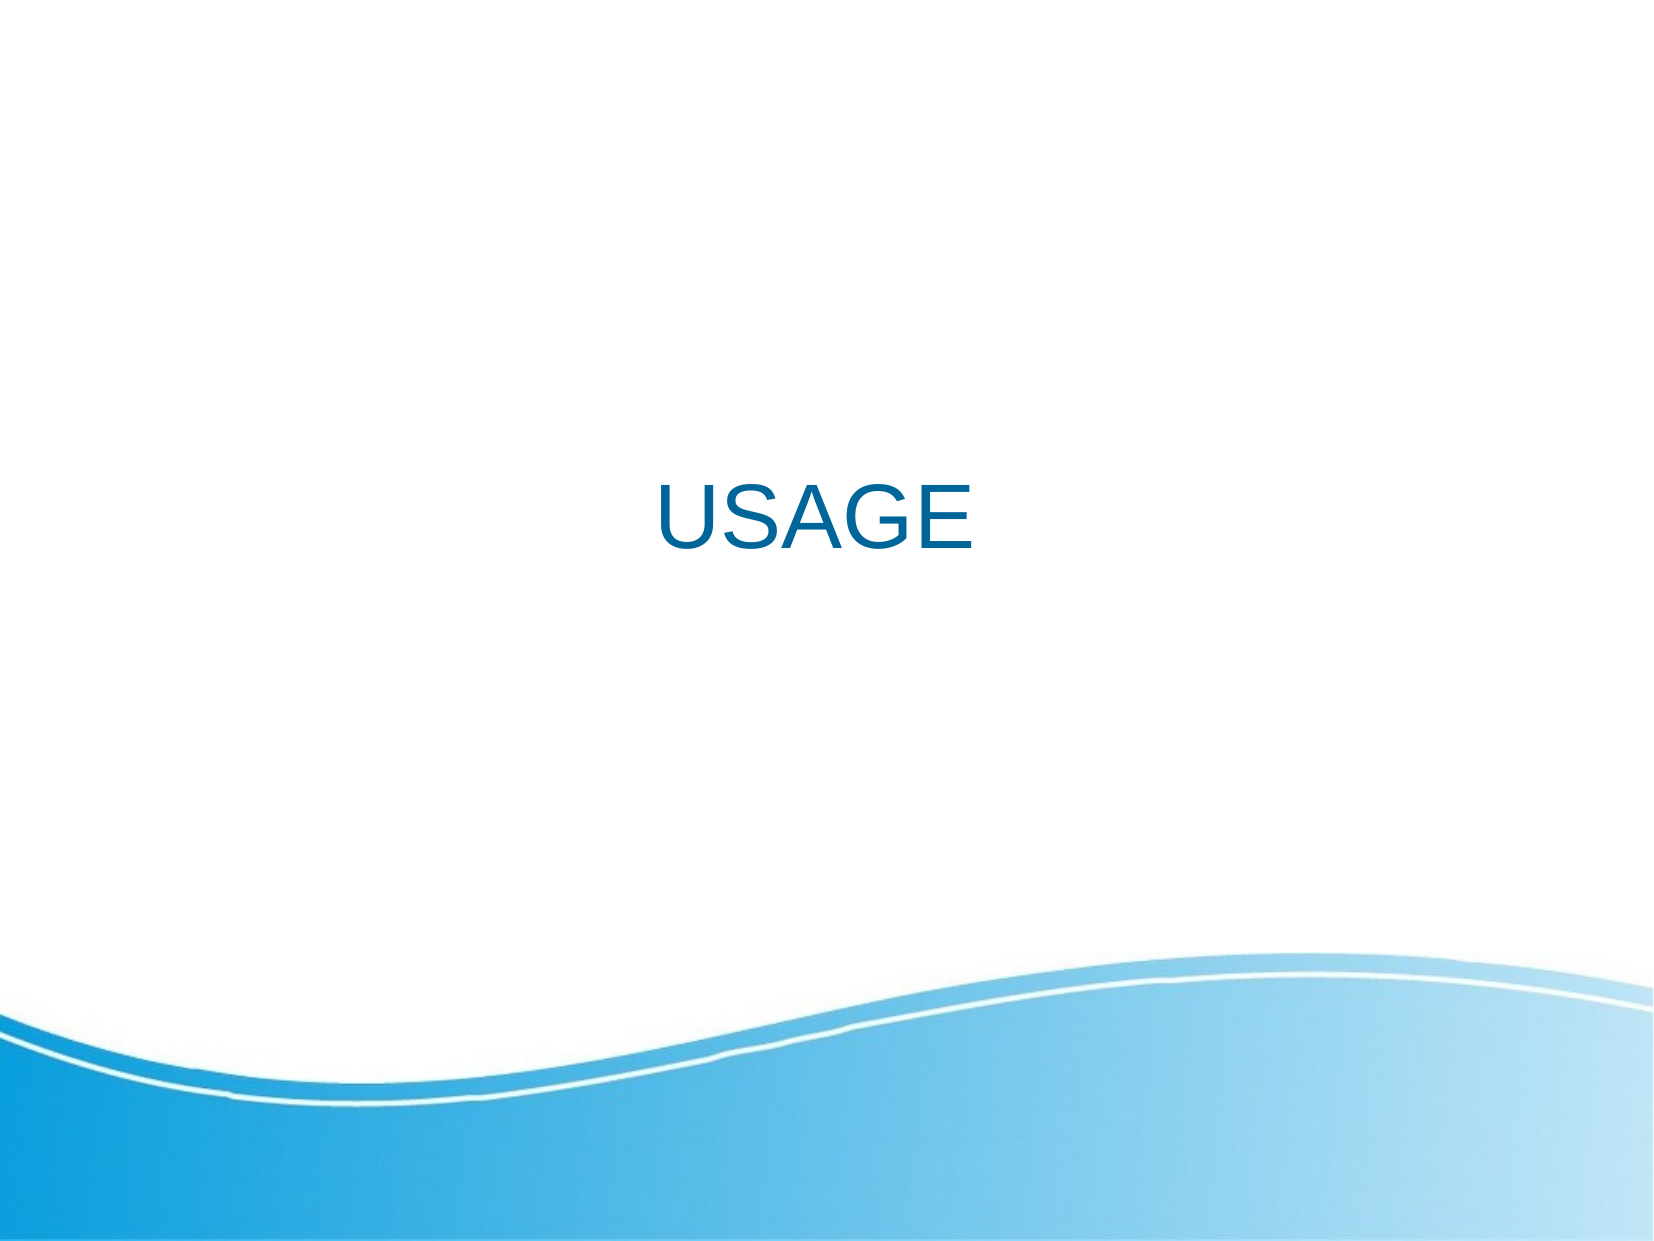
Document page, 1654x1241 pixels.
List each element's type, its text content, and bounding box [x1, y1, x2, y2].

picture [0, 952, 1654, 1241]
title USAGE [70, 413, 1560, 621]
